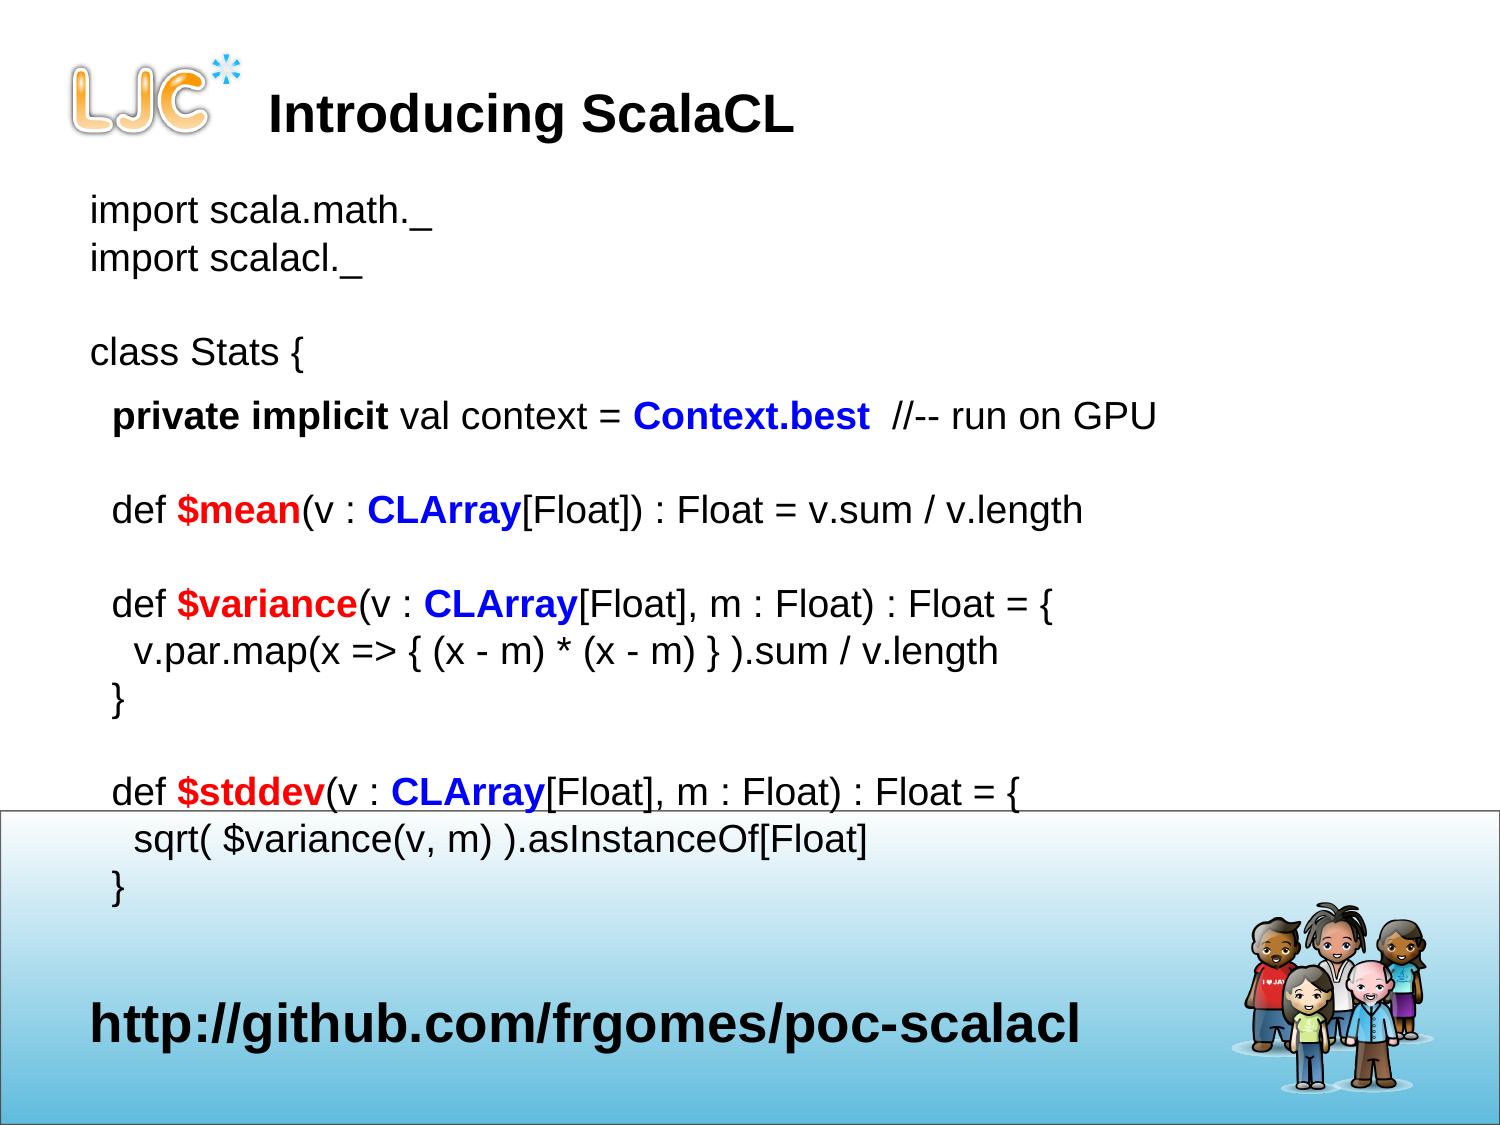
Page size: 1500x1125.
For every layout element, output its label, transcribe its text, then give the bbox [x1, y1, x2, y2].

title Introducing ScalaCL [253, 45, 1425, 176]
picture [1220, 892, 1458, 1100]
picture [53, 43, 254, 143]
list import scala.math._ import scalacl._ class Stats { private implicit val context = Context.best //-- run on GPU def $mean(v : CLArray[Float]) : Float = v.sum / v.length def $variance(v : CLArray[Float], m : Float) : Float = { v.par.map(x => { (x - m) * (x - m) } ).sum / v.length } def $stddev(v : CLArray[Float], m : Float) : Float = { sqrt( $variance(v, m) ).asInstanceOf[Float] } http://github.com/frgomes/poc-scalacl [75, 177, 1418, 1063]
